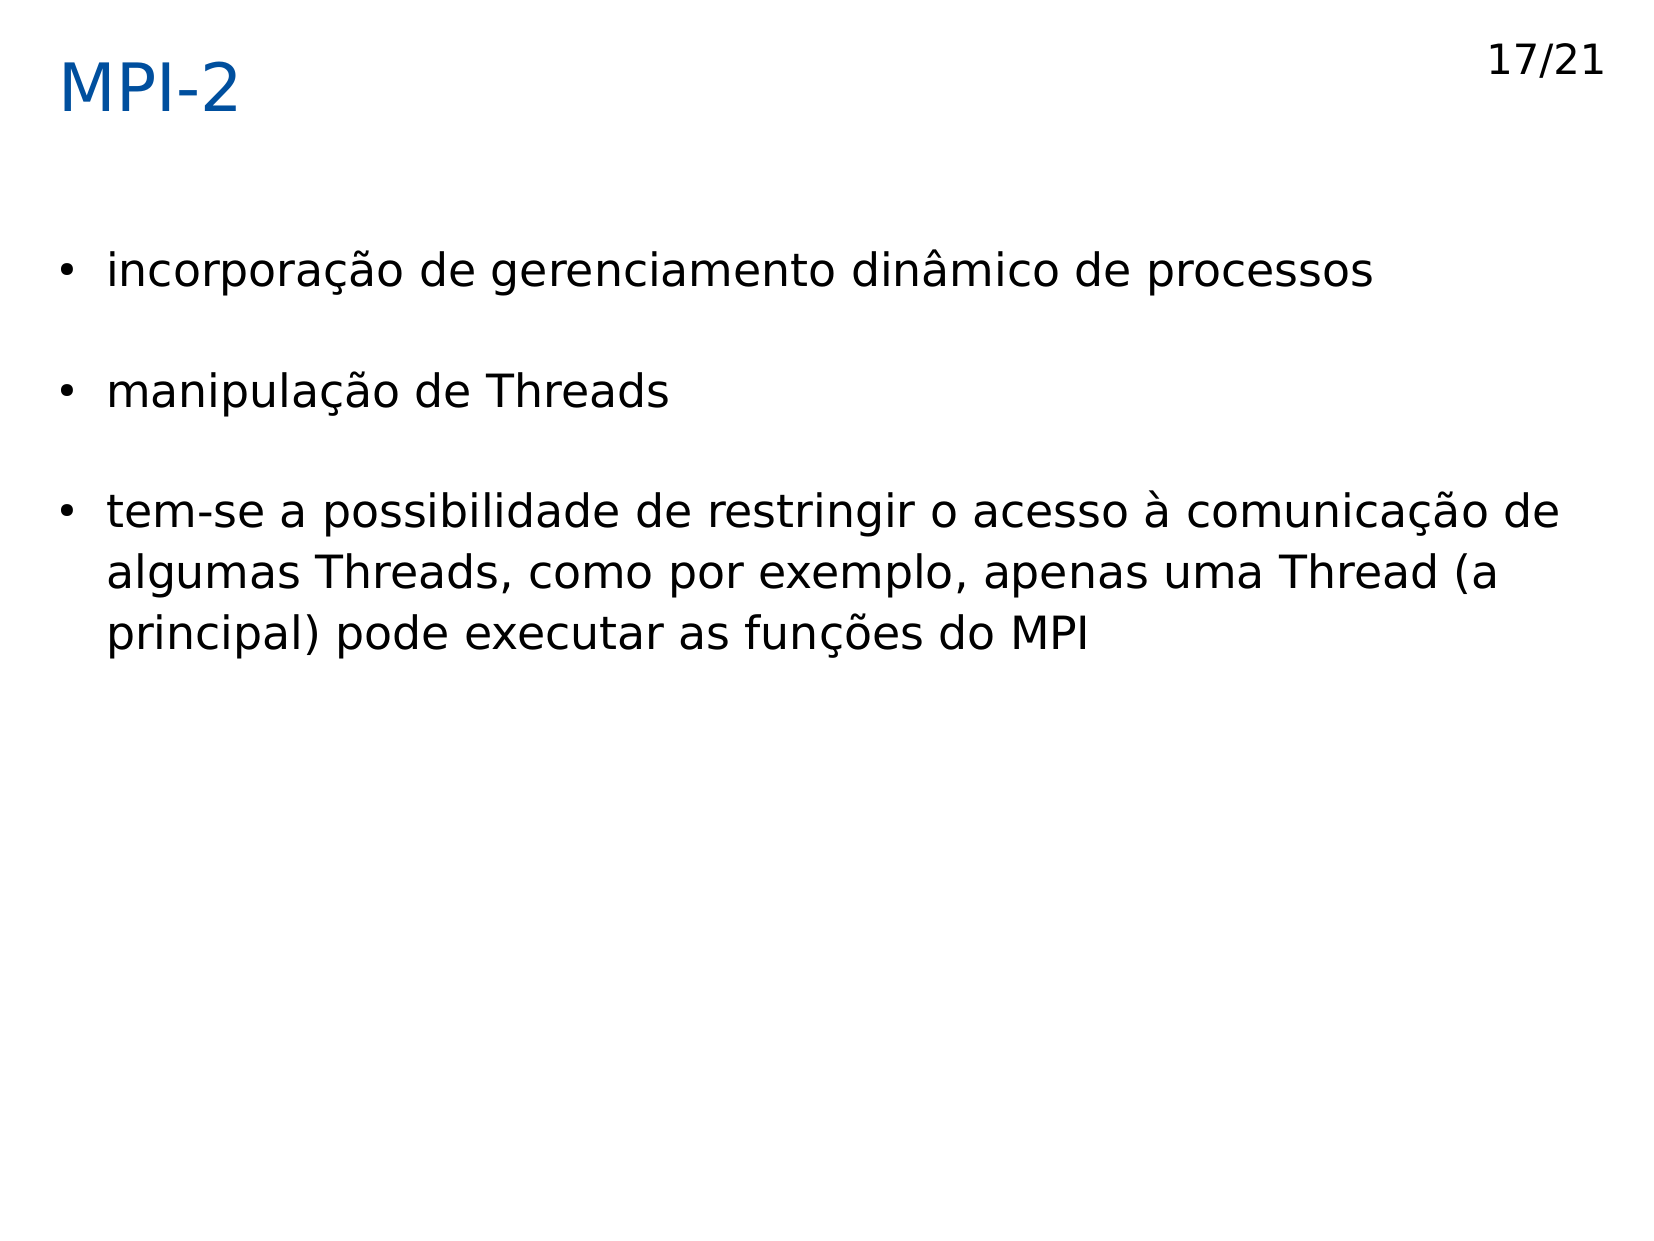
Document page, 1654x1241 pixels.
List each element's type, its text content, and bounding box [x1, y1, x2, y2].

title MPI-2 [59, 29, 1506, 148]
list incorporação de gerenciamento dinâmico de processos manipulação de Threads tem-se a possibilidade de restringir o acesso à comunicação de algumas Threads, como por exemplo, apenas uma Thread (a principal) pode executar as funções do MPI [59, 236, 1595, 1211]
